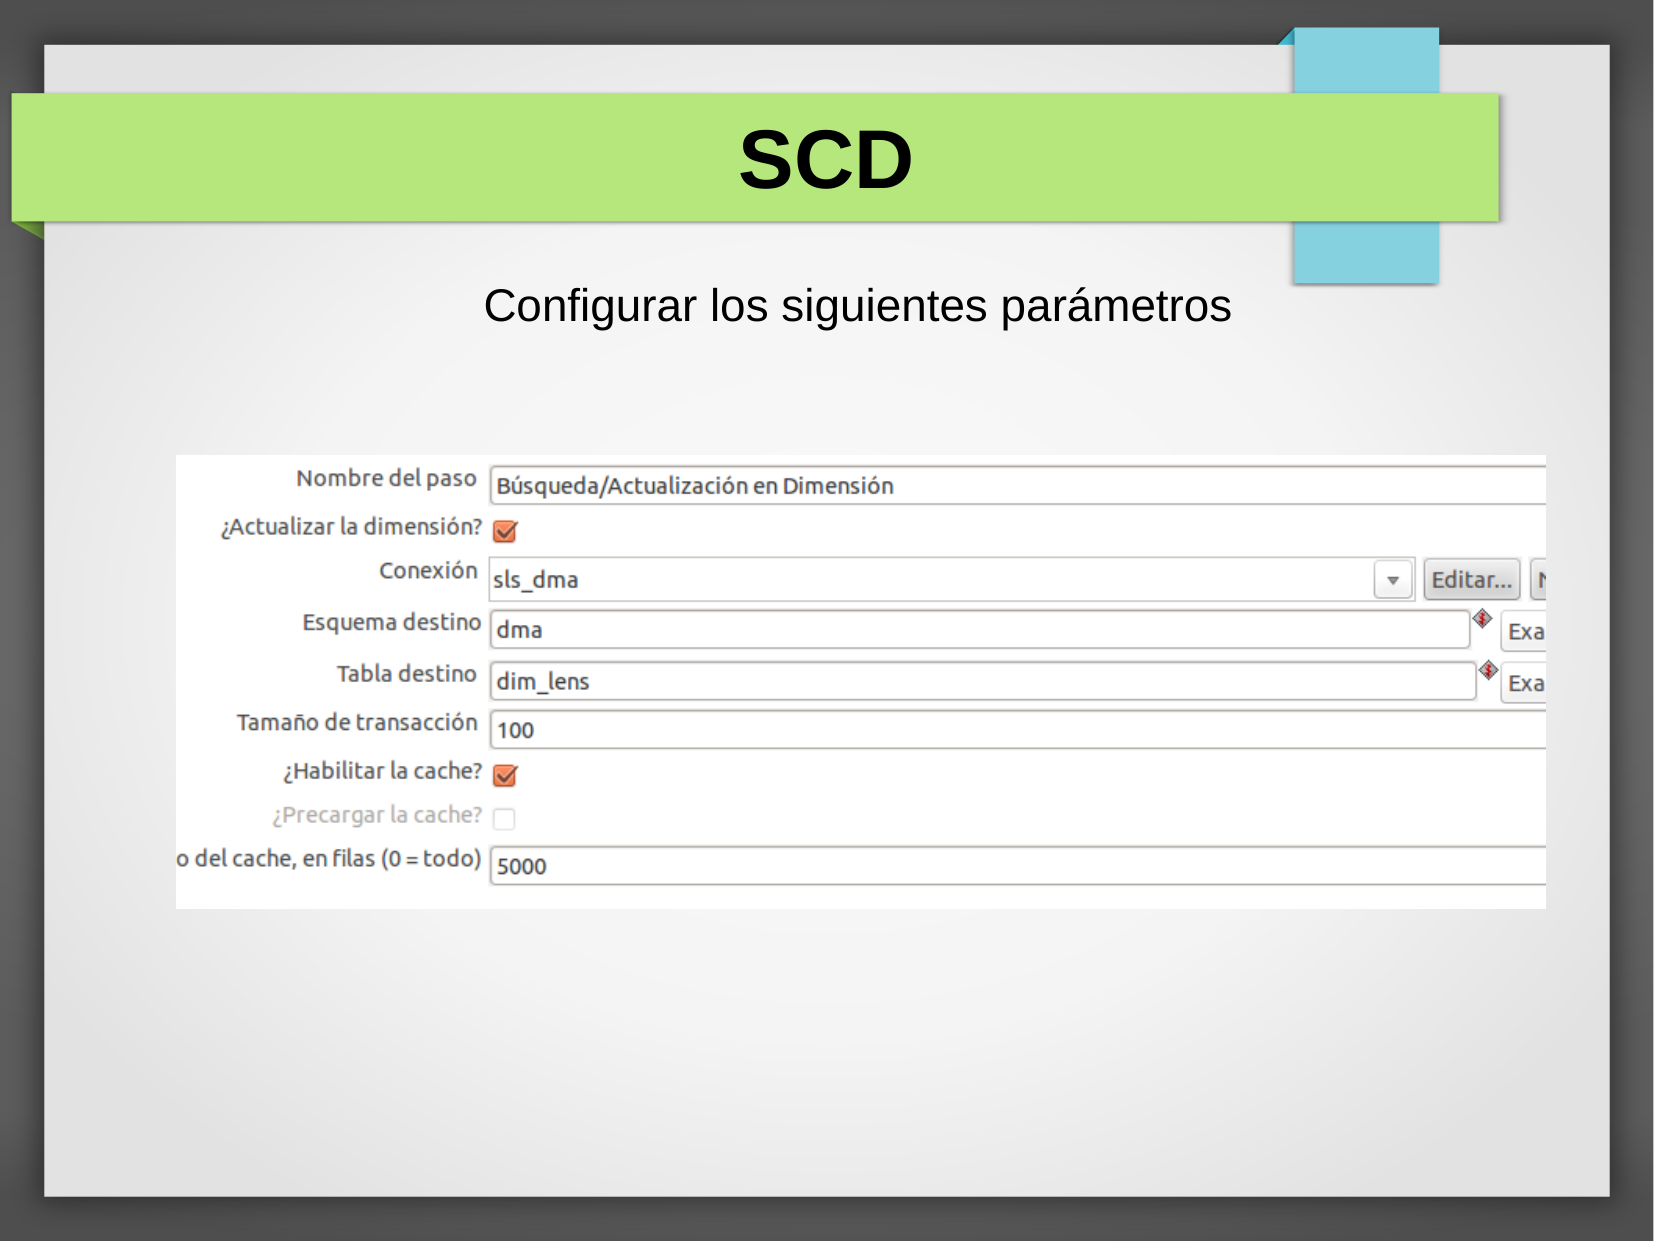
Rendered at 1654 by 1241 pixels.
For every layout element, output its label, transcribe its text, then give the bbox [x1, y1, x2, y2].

picture [0, 0, 1654, 1241]
text_box Configurar los siguientes parámetros [468, 272, 1248, 339]
title SCD [70, 106, 1583, 213]
